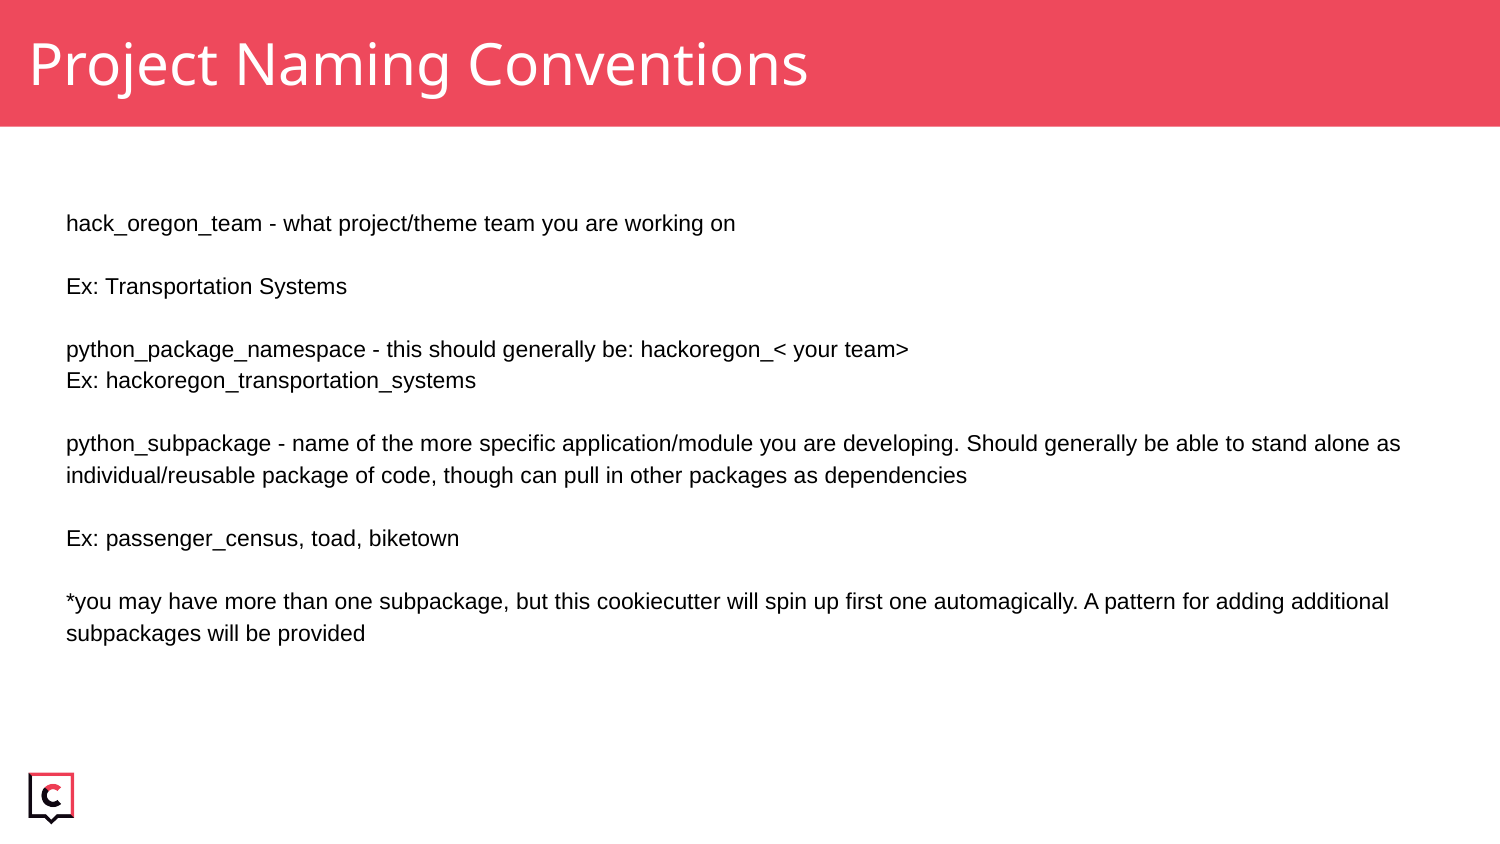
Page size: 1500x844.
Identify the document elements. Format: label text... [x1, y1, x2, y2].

list hack_oregon_team - what project/theme team you are working on Ex: Transportation Systems python_package_namespace - this should generally be: hackoregon_< your team> Ex: hackoregon_transportation_systems python_subpackage - name of the more specific application/module you are developing. Should generally be able to stand alone as individual/reusable package of code, though can pull in other packages as dependencies Ex: passenger_census, toad, biketown *you may have more than one subpackage, but this cookiecutter will spin up first one automagically. A pattern for adding additional subpackages will be provided [51, 189, 1449, 750]
title Project Naming Conventions [13, 12, 1412, 107]
picture [19, 764, 82, 830]
